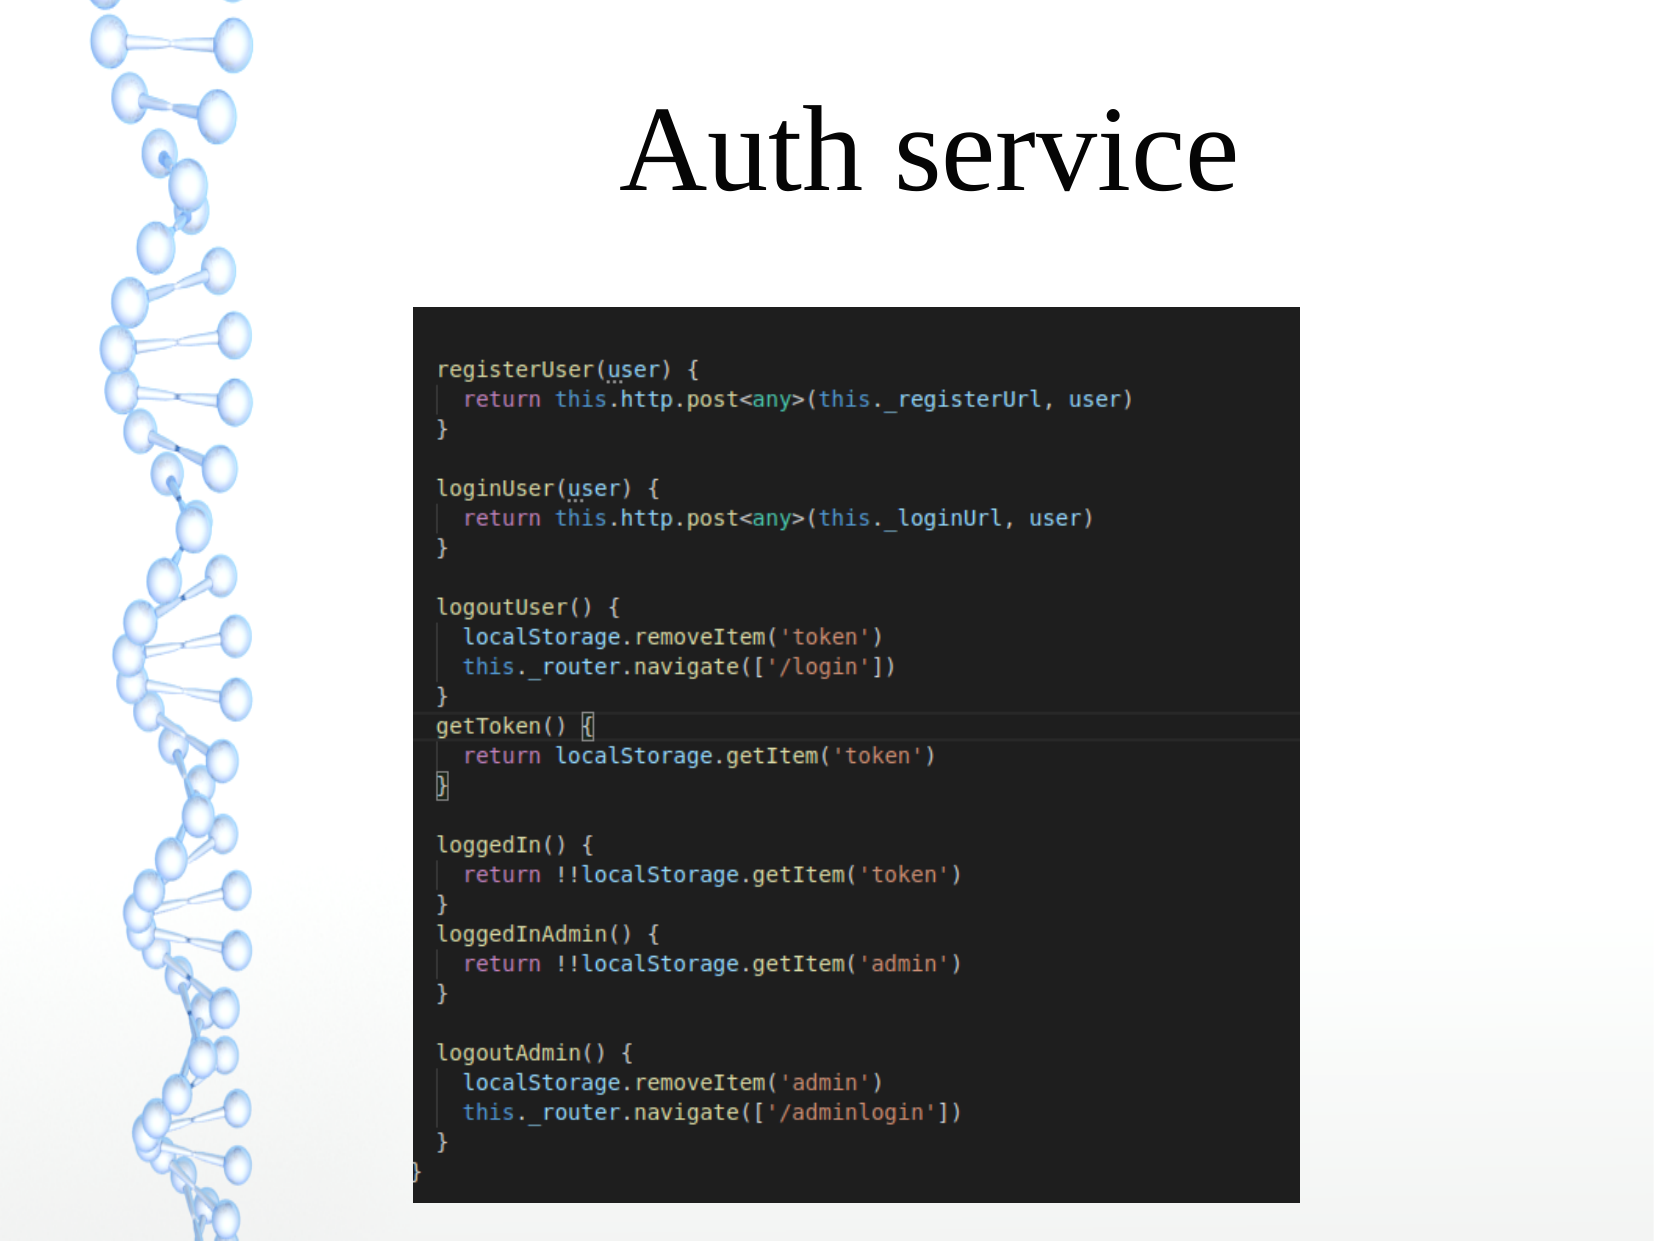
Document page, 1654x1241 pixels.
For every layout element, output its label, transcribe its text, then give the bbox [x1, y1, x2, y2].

picture [0, 0, 1654, 1241]
title Auth service [265, 47, 1595, 252]
